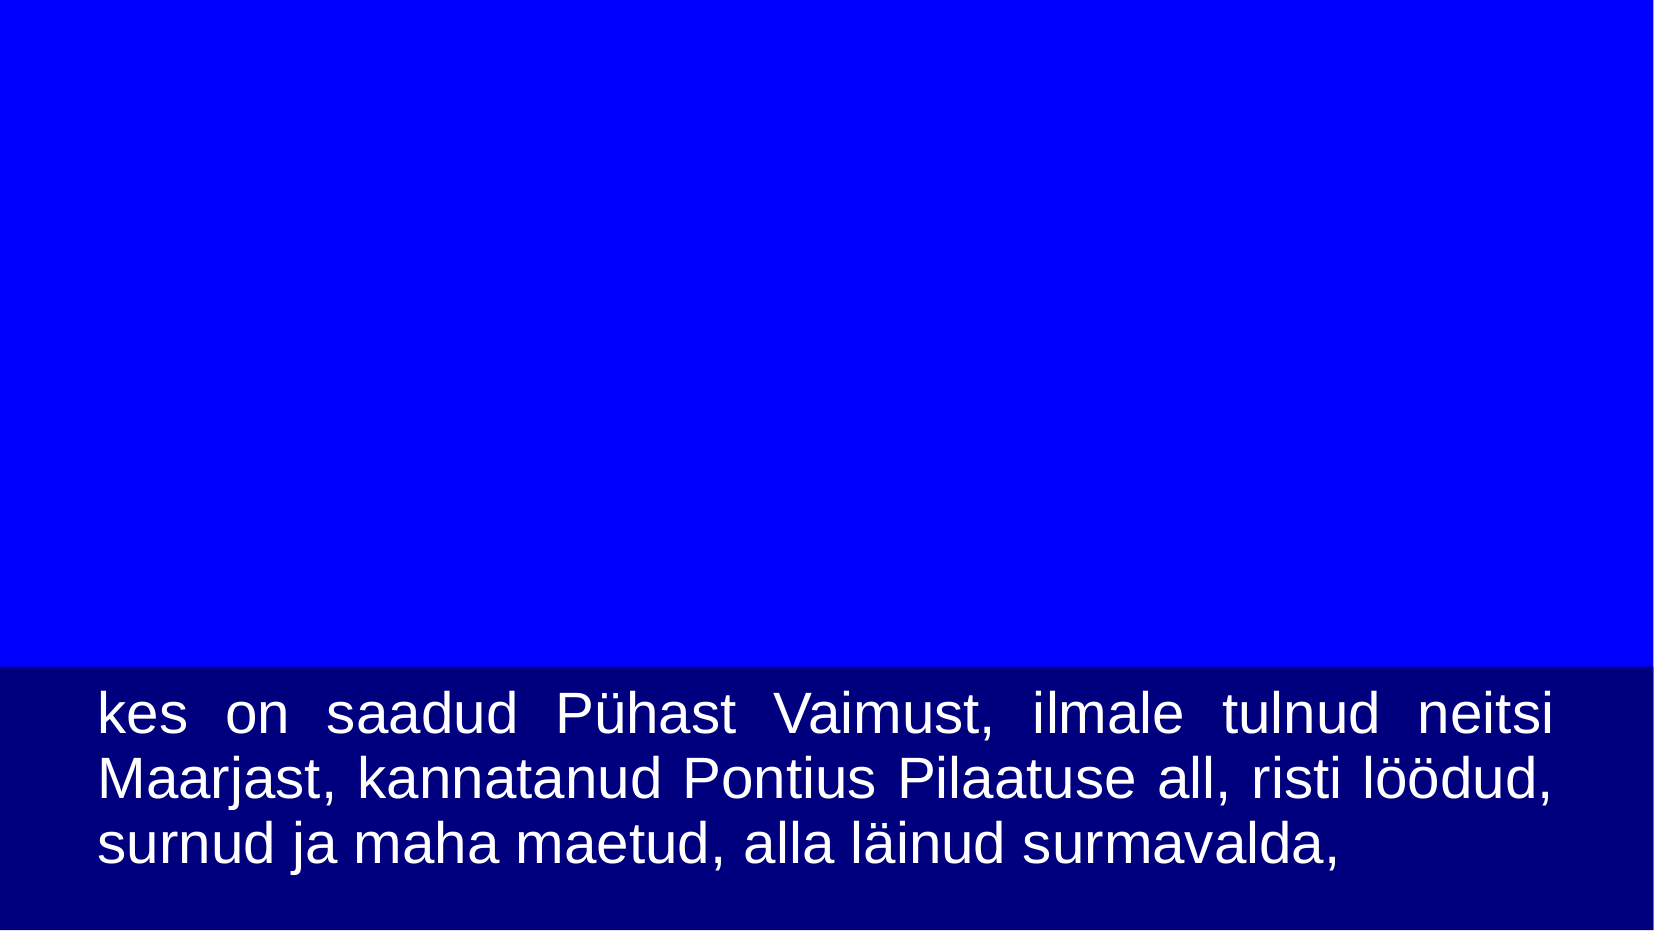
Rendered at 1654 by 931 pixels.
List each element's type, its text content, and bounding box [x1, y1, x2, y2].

text_box kes on saadud Pühast Vaimust, ilmale tulnud neitsi Maarjast, kannatanud Pontius Pilaatuse all, risti löödud, surnud ja maha maetud, alla läinud surmavalda, [82, 608, 1571, 884]
text_box [0, 666, 1654, 931]
